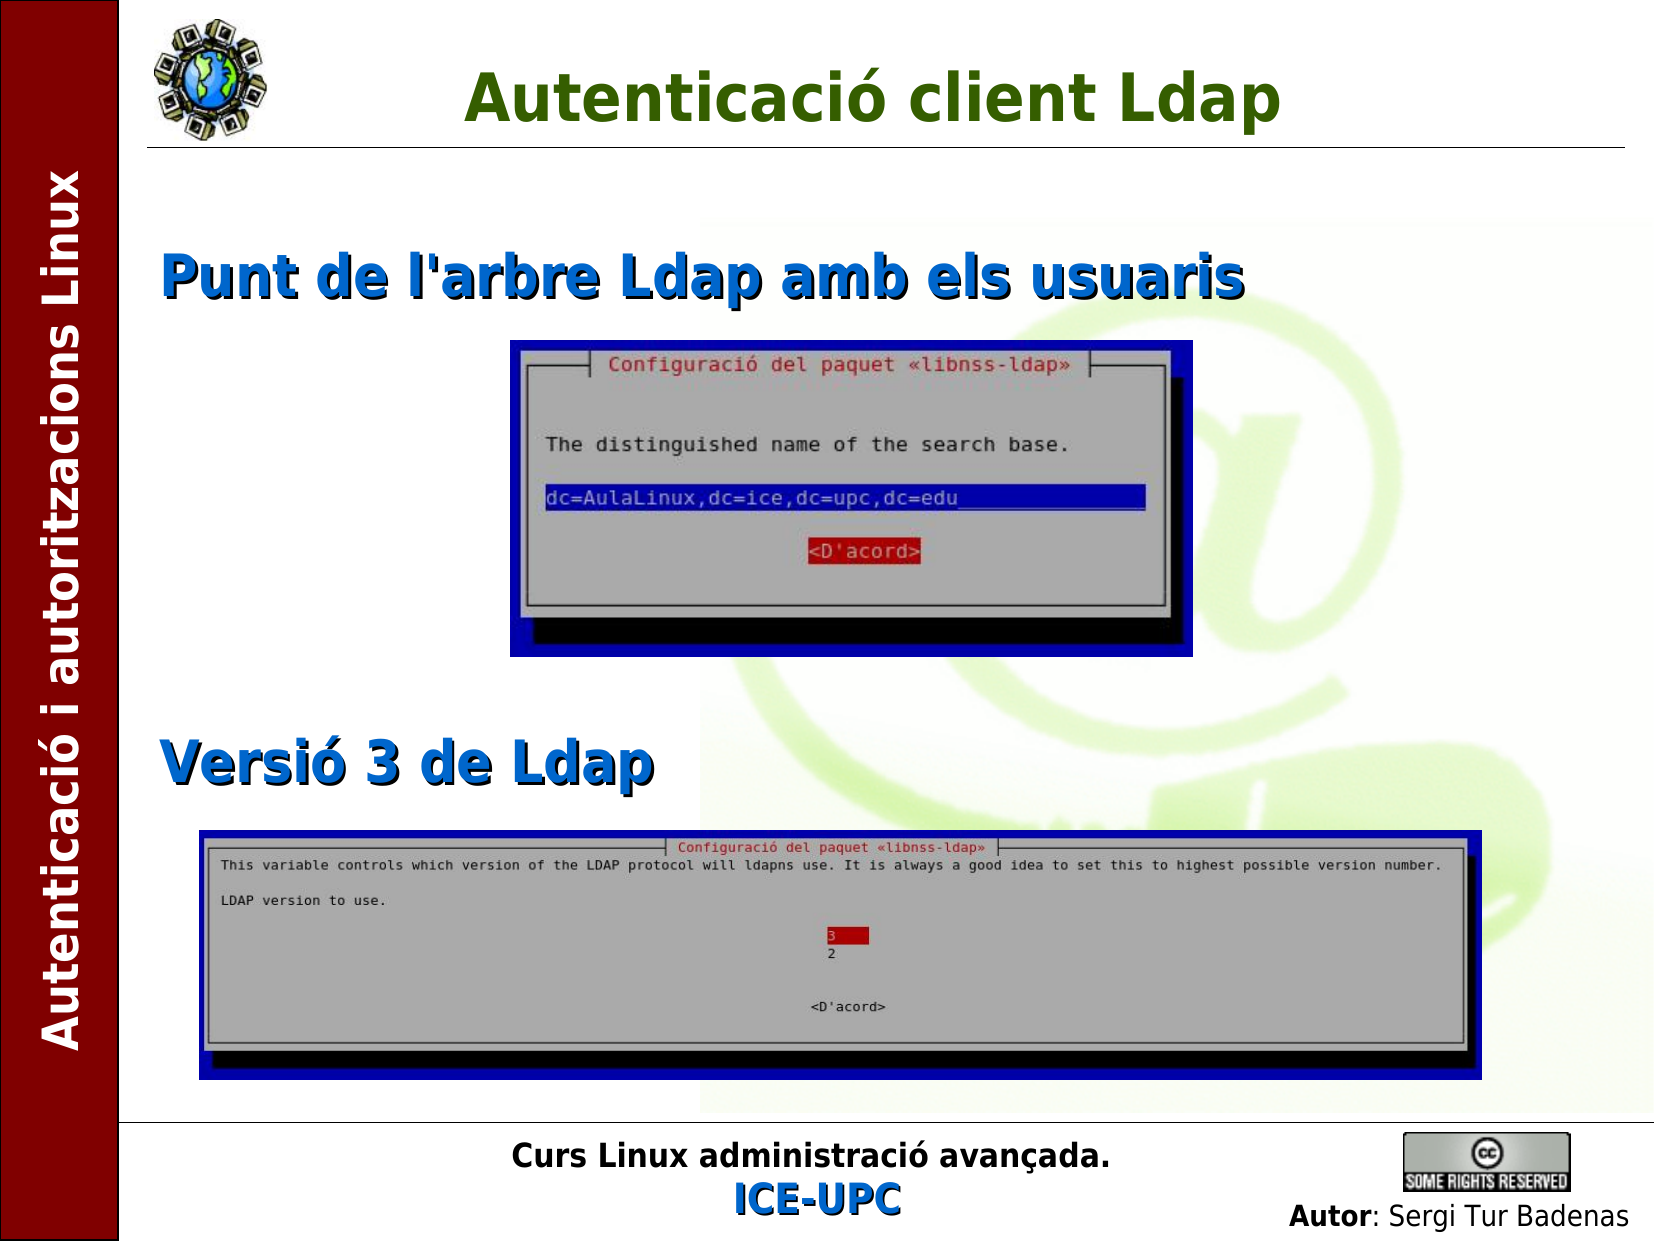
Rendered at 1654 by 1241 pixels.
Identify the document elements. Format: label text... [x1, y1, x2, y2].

picture [510, 340, 1193, 657]
picture [154, 19, 268, 49]
list Punt de l'arbre Ldap amb els usuaris Versió 3 de Ldap [141, 242, 1630, 1078]
picture [199, 217, 1654, 1113]
title Autenticació client Ldap [129, 49, 1619, 148]
picture [1403, 1132, 1571, 1192]
